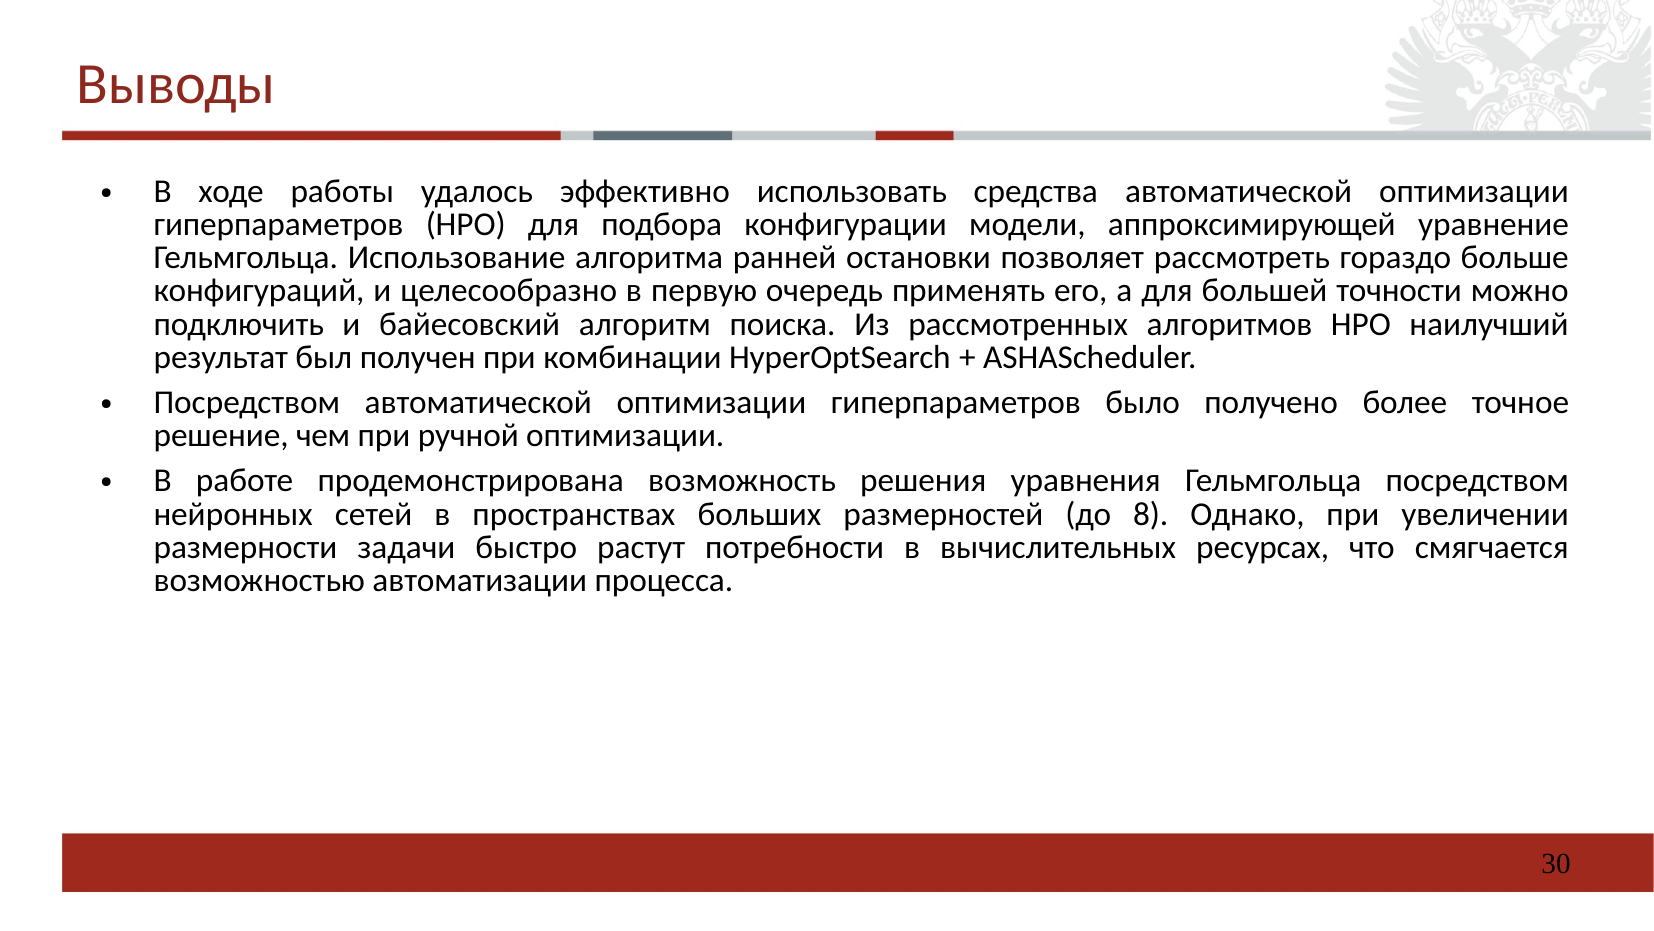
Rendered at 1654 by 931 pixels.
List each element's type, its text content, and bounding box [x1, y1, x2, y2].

list В ходе работы удалось эффективно использовать средства автоматической оптимизации гиперпараметров (HPO) для подбора конфигурации модели, аппроксимирующей уравнение Гельмгольца. Использование алгоритма ранней остановки позволяет рассмотреть гораздо больше конфигураций, и целесообразно в первую очередь применять его, а для большей точности можно подключить и байесовский алгоритм поиска. Из рассмотренных алгоритмов HPO наилучший результат был получен при комбинации HyperOptSearch + ASHAScheduler. Посредством автоматической оптимизации гиперпараметров было получено более точное решение, чем при ручной оптимизации. В работе продемонстрирована возможность решения уравнения Гельмгольца посредством нейронных сетей в пространствах больших размерностей (до 8). Однако, при увеличении размерности задачи быстро растут потребности в вычислительных ресурсах, что смягчается возможностью автоматизации процесса. [82, 177, 1571, 798]
picture [0, 0, 1654, 931]
title Выводы [76, 48, 1565, 130]
